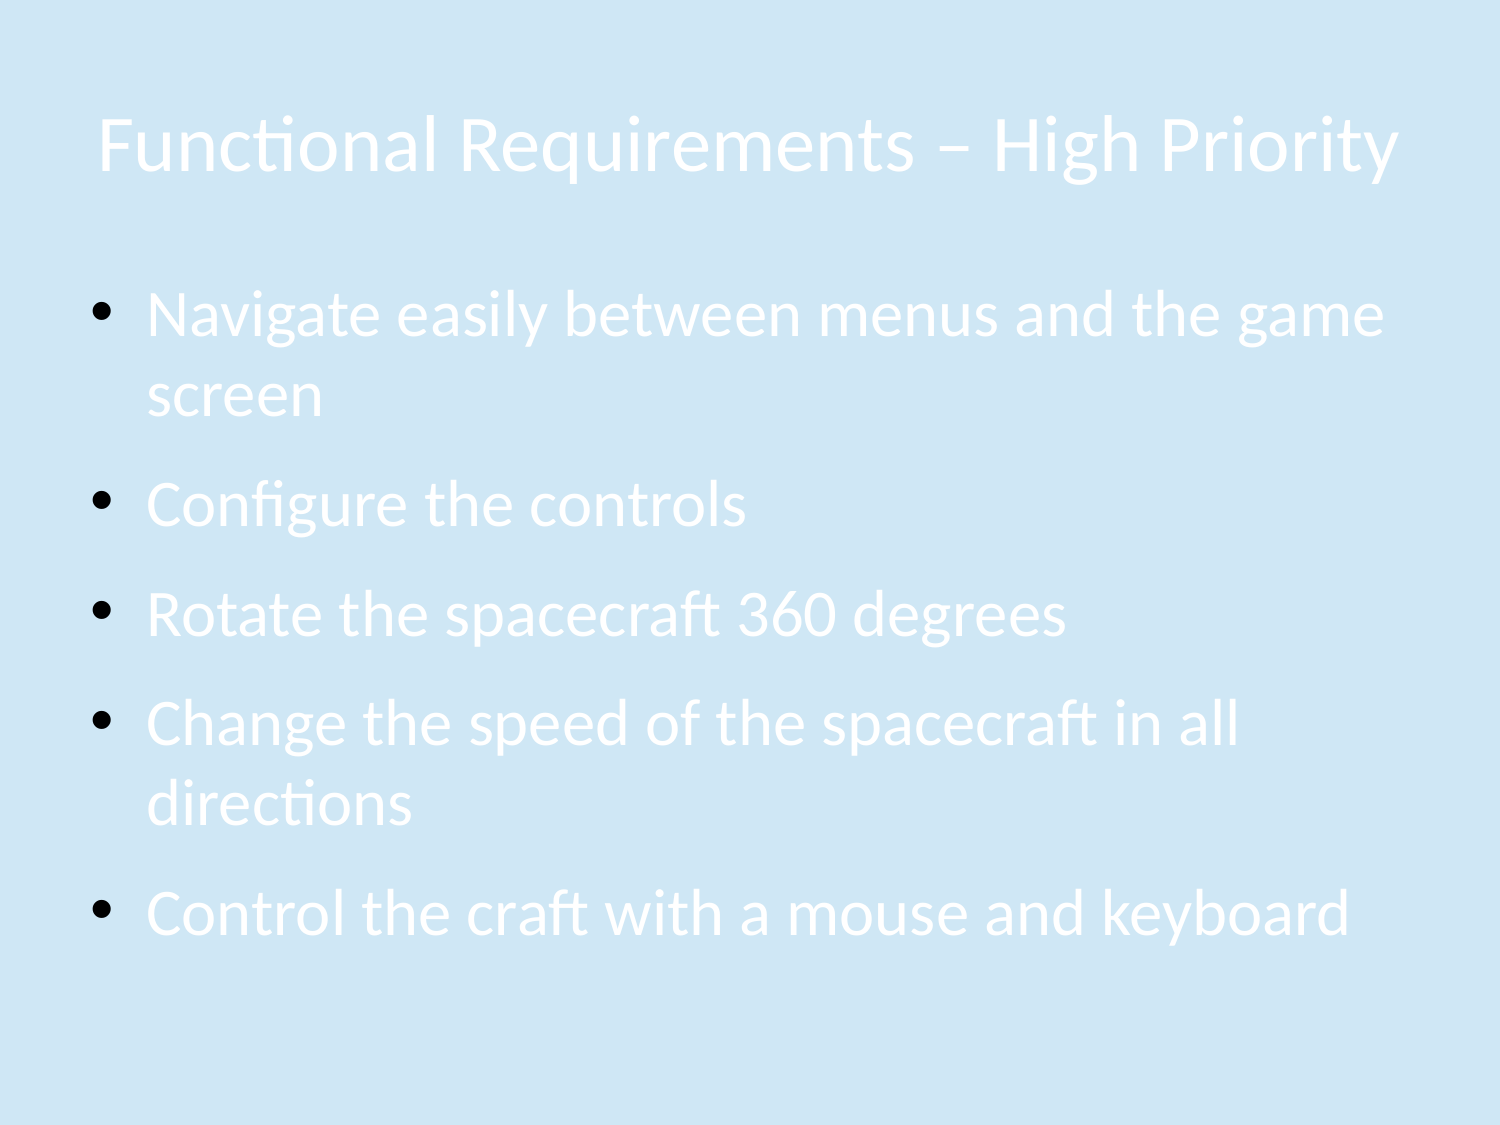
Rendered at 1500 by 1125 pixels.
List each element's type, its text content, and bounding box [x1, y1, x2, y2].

title Functional Requirements – High Priority [75, 45, 1425, 233]
list Navigate easily between menus and the game screen Configure the controls Rotate the spacecraft 360 degrees Change the speed of the spacecraft in all directions Control the craft with a mouse and keyboard [75, 262, 1425, 1005]
